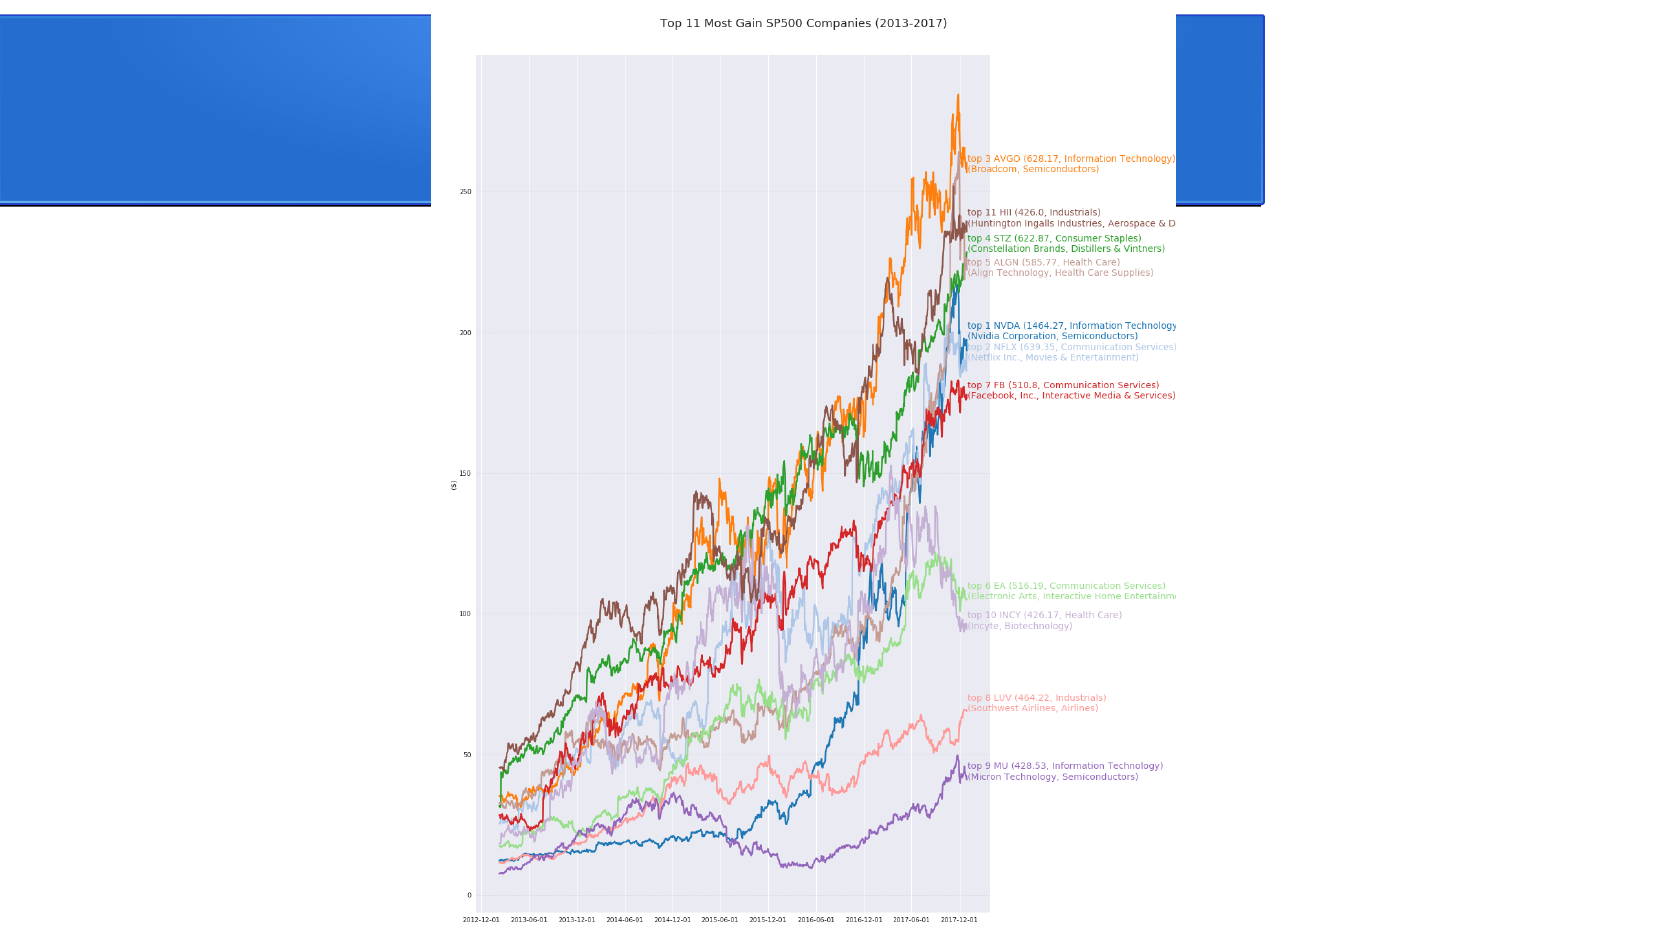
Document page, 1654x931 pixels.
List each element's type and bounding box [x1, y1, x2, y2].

picture [431, 0, 1176, 931]
